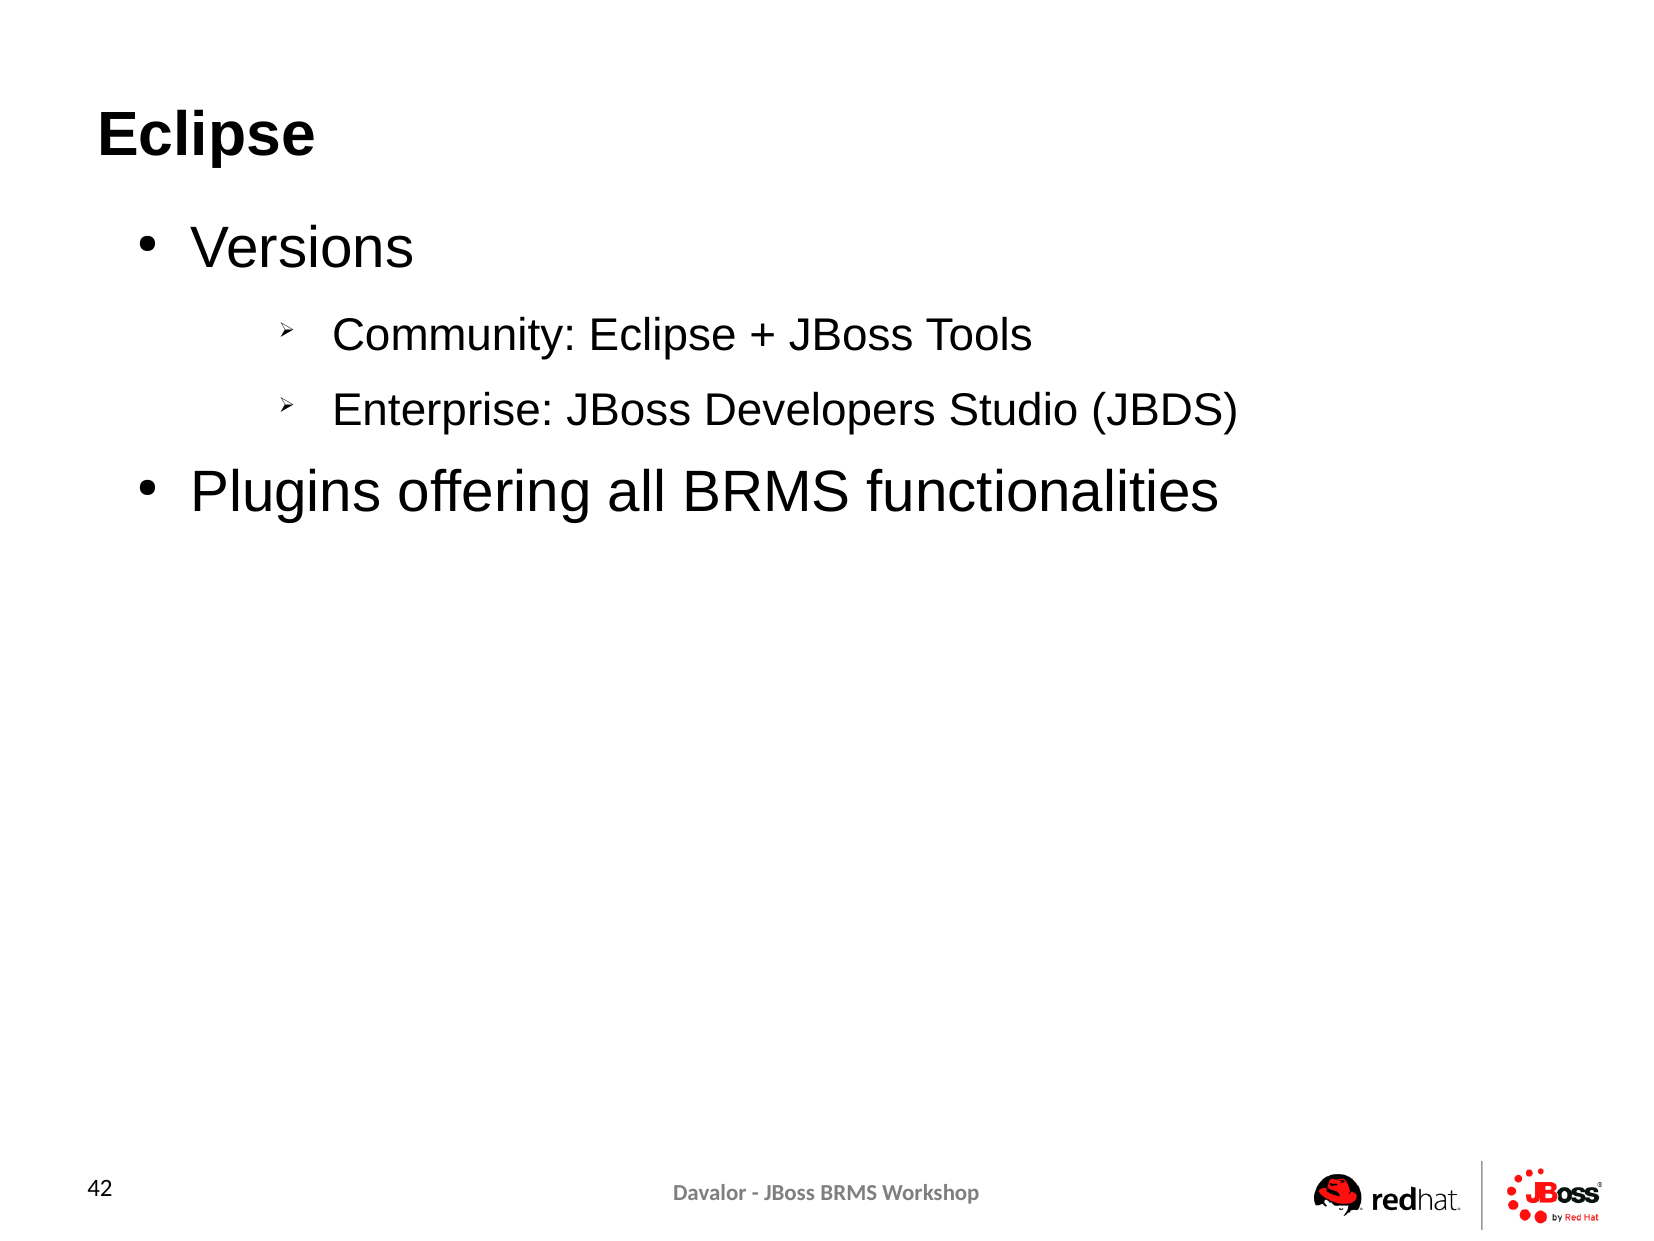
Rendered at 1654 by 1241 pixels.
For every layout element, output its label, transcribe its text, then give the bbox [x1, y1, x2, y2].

picture [1314, 1161, 1602, 1230]
list Versions Community: Eclipse + JBoss Tools Enterprise: JBoss Developers Studio (JBDS) Plugins offering all BRMS functionalities [86, 207, 1576, 1039]
title Eclipse [82, 95, 1571, 226]
